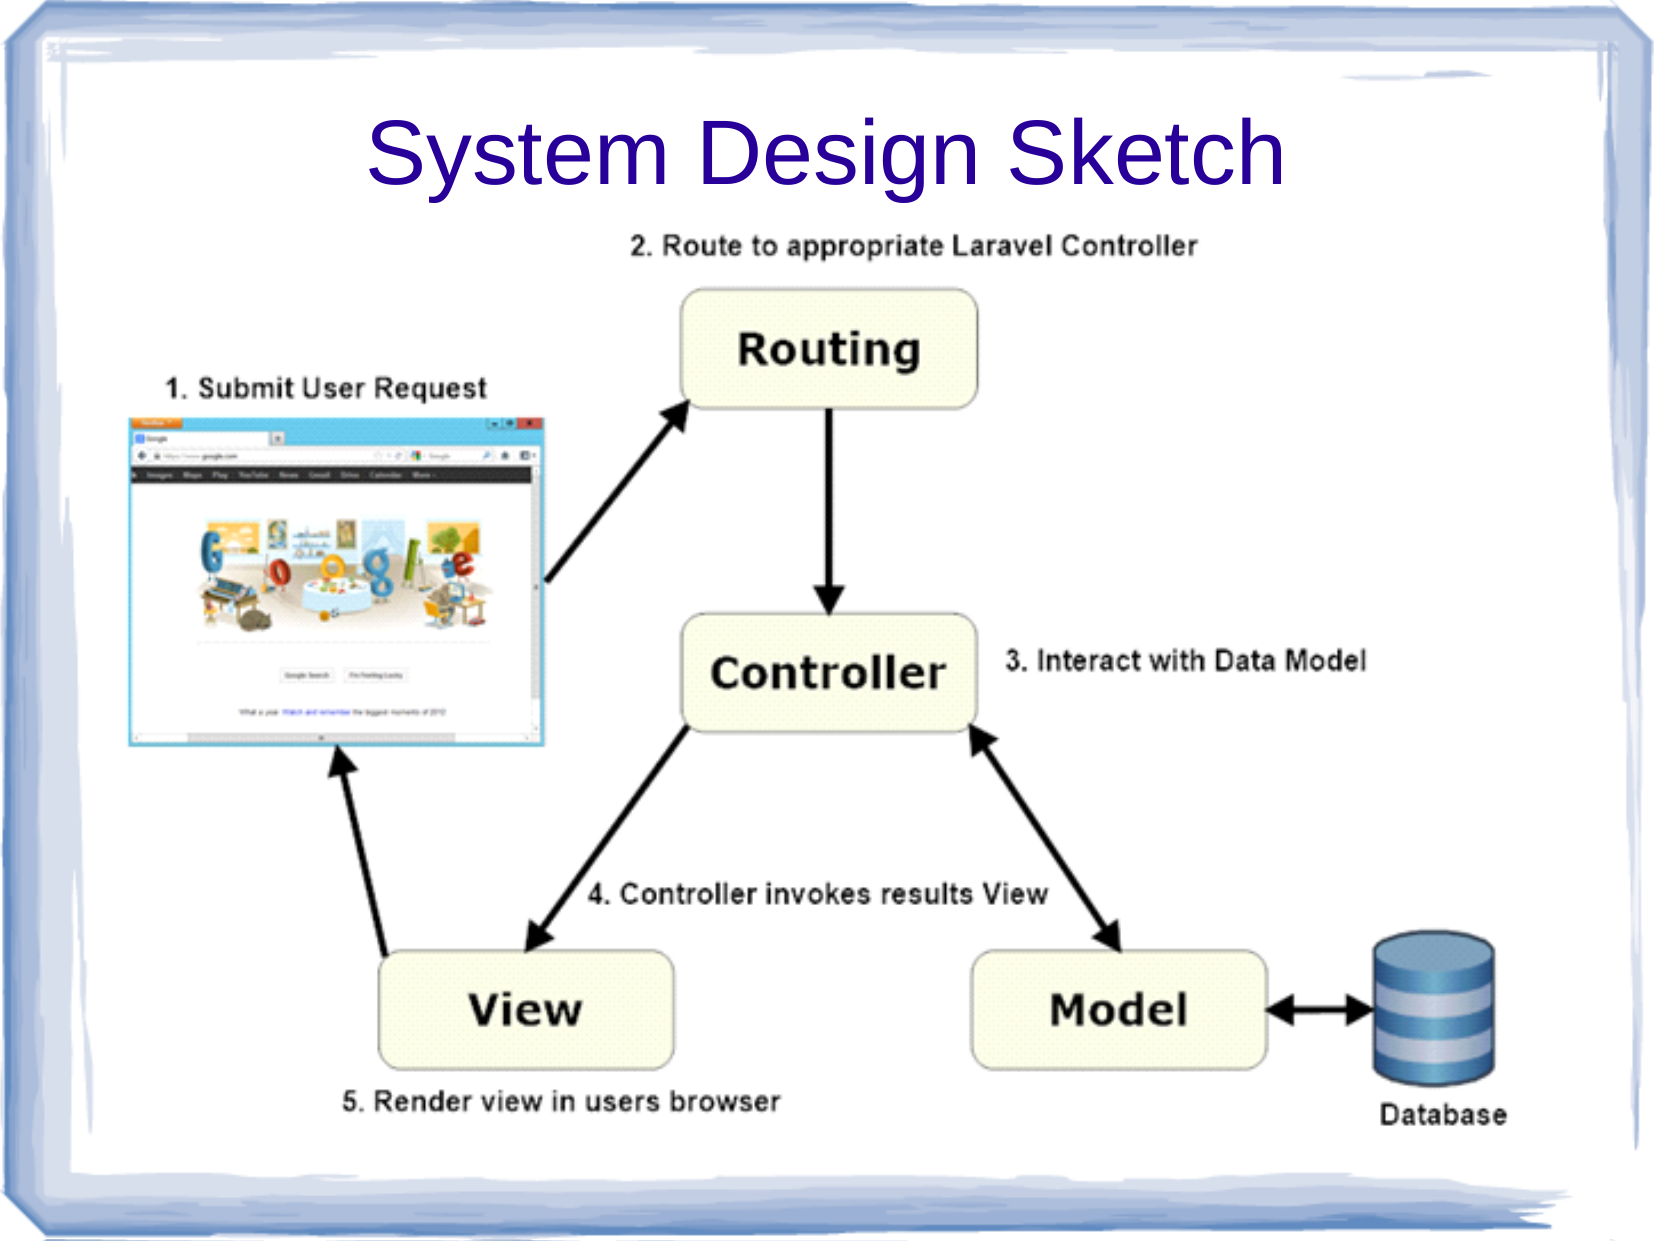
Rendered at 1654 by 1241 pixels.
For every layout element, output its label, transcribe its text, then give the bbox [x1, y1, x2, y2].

title System Design Sketch [82, 49, 1571, 257]
picture [0, 0, 1654, 1241]
